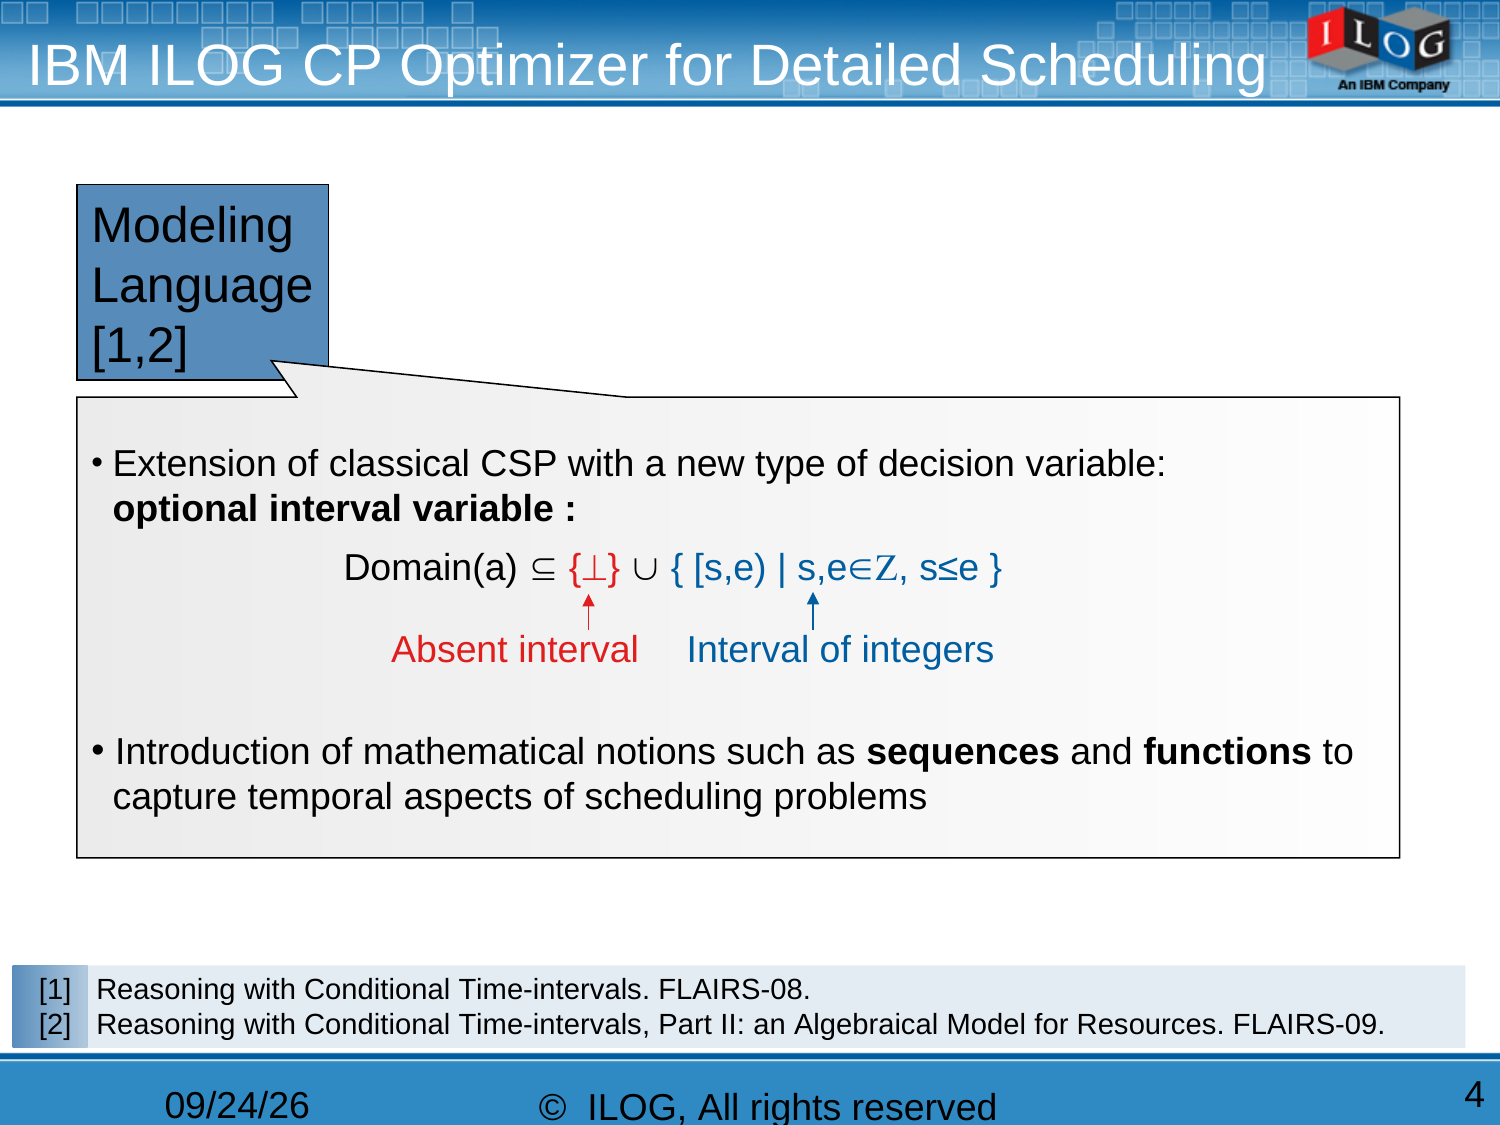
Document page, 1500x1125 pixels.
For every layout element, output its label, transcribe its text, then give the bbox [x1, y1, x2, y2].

text_box Interval of integers [671, 617, 1010, 678]
text_box Absent interval [376, 617, 654, 678]
picture [775, 1102, 785, 1118]
picture [0, 0, 1500, 1125]
text_box Modeling Language [1,2] [76, 184, 329, 381]
text_box [12, 965, 24, 1048]
text_box Extension of classical CSP with a new type of decision variable: optional interval variable : Domain(a)  {}  { [s,e) | s,e, s≤e } Introduction of mathematical notions such as sequences and functions to capture temporal aspects of scheduling problems [76, 403, 1400, 853]
text_box [76, 853, 1400, 858]
text_box [1411, 965, 1466, 1048]
text_box [1] Reasoning with Conditional Time-intervals. FLAIRS-08. [2] Reasoning with Conditional Time-intervals, Part II: an Algebraical Model for Resources. FLAIRS-09. [24, 962, 1411, 1084]
text_box [76, 360, 1400, 403]
title IBM ILOG CP Optimizer for Detailed Scheduling [12, 0, 1300, 144]
